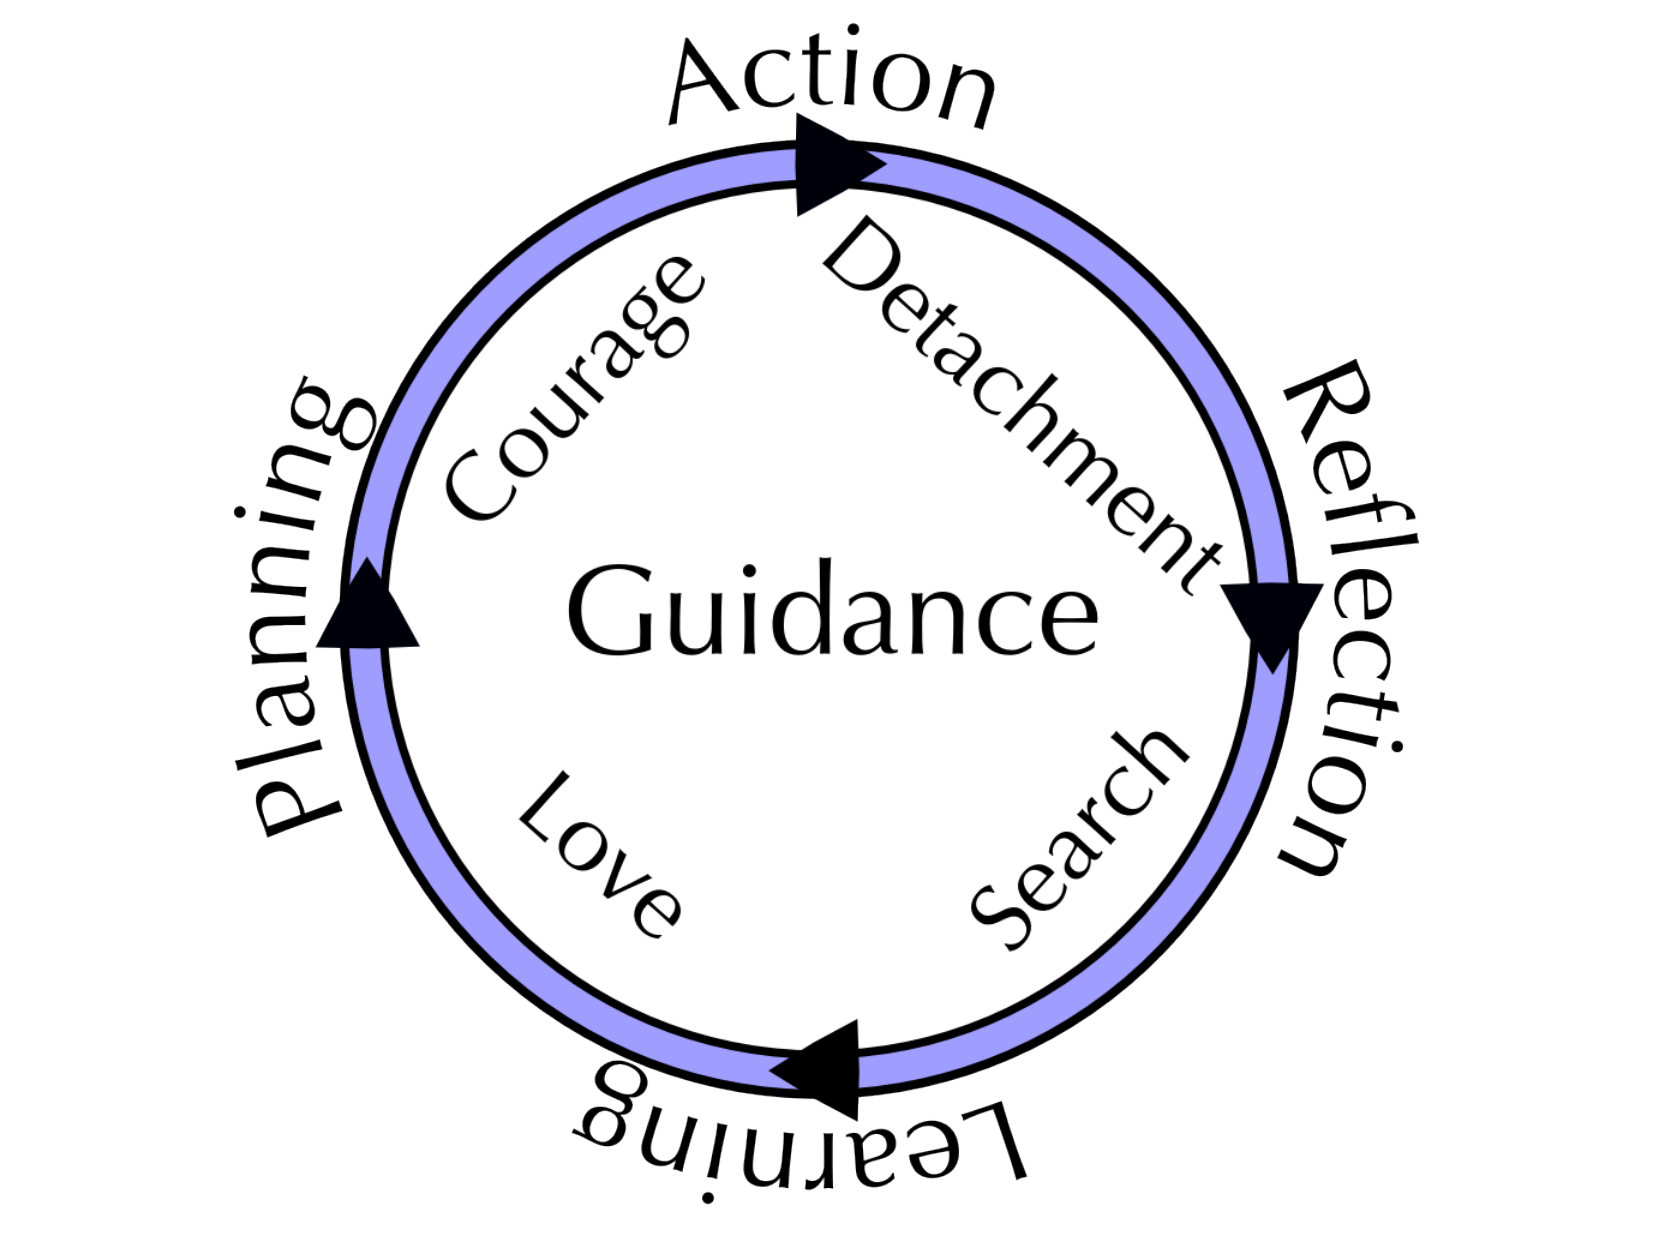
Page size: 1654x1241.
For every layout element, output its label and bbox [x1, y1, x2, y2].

picture [233, 23, 1419, 1205]
